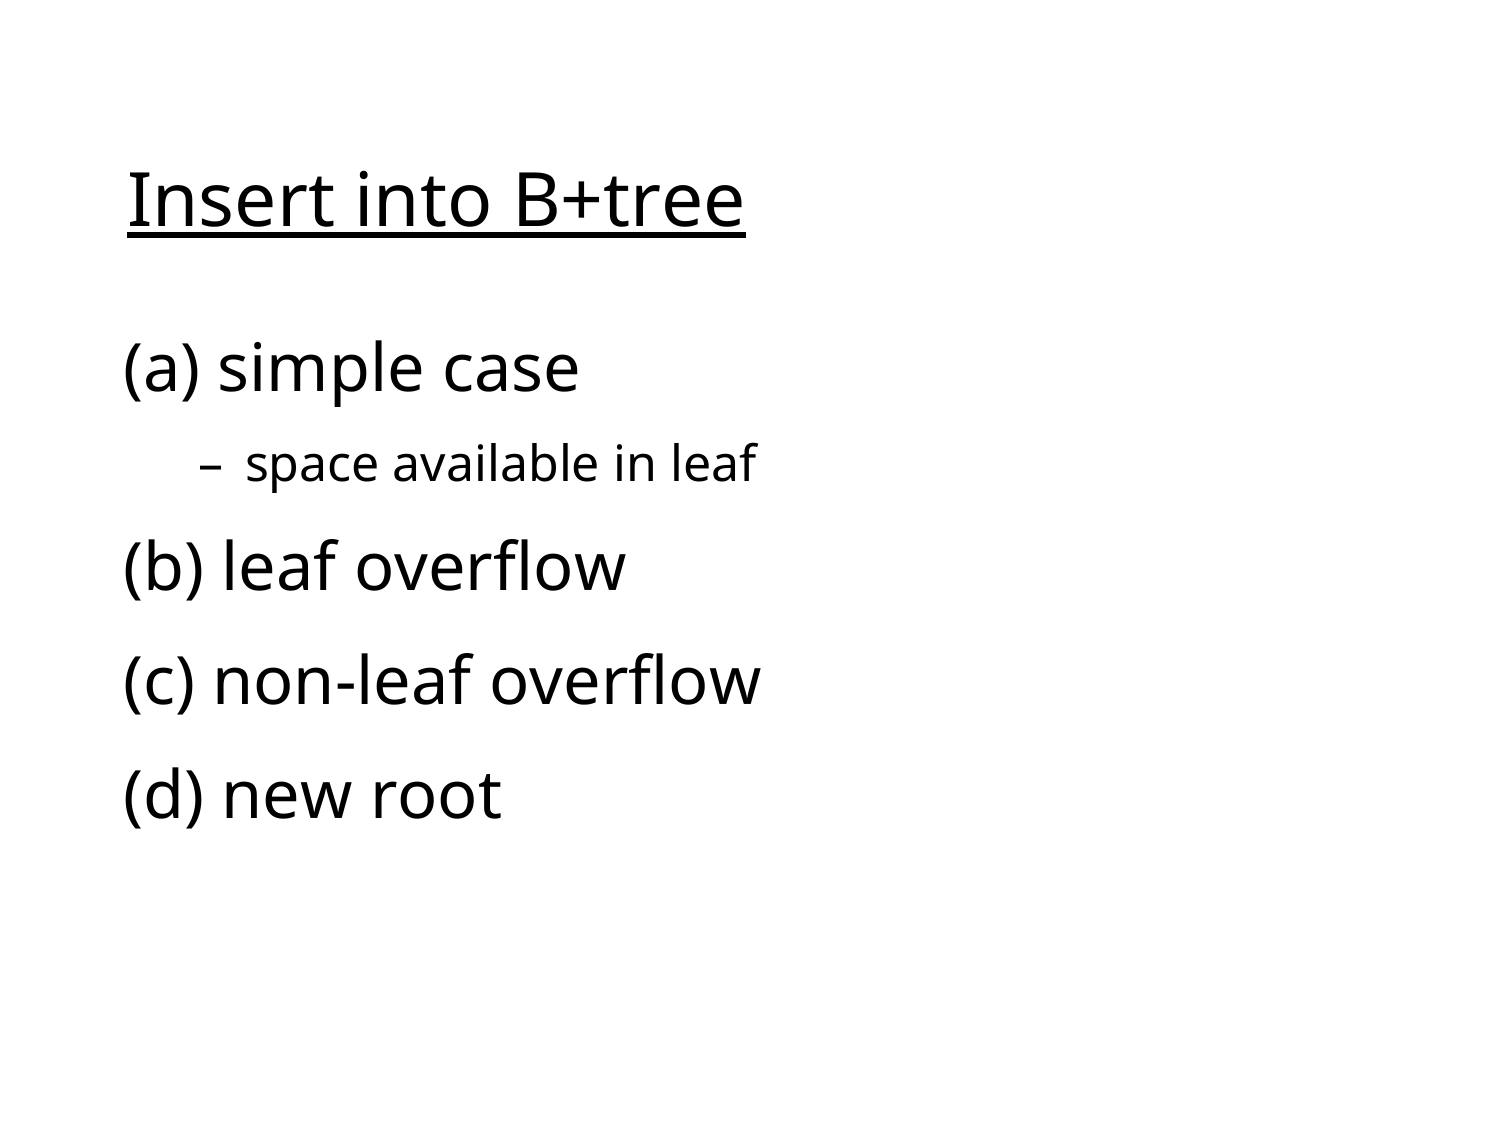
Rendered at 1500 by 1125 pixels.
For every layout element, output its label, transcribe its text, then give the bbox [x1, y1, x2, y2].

title Insert into B+tree [112, 99, 1388, 288]
list (a) simple case space available in leaf (b) leaf overflow (c) non-leaf overflow (d) new root [108, 306, 1384, 874]
